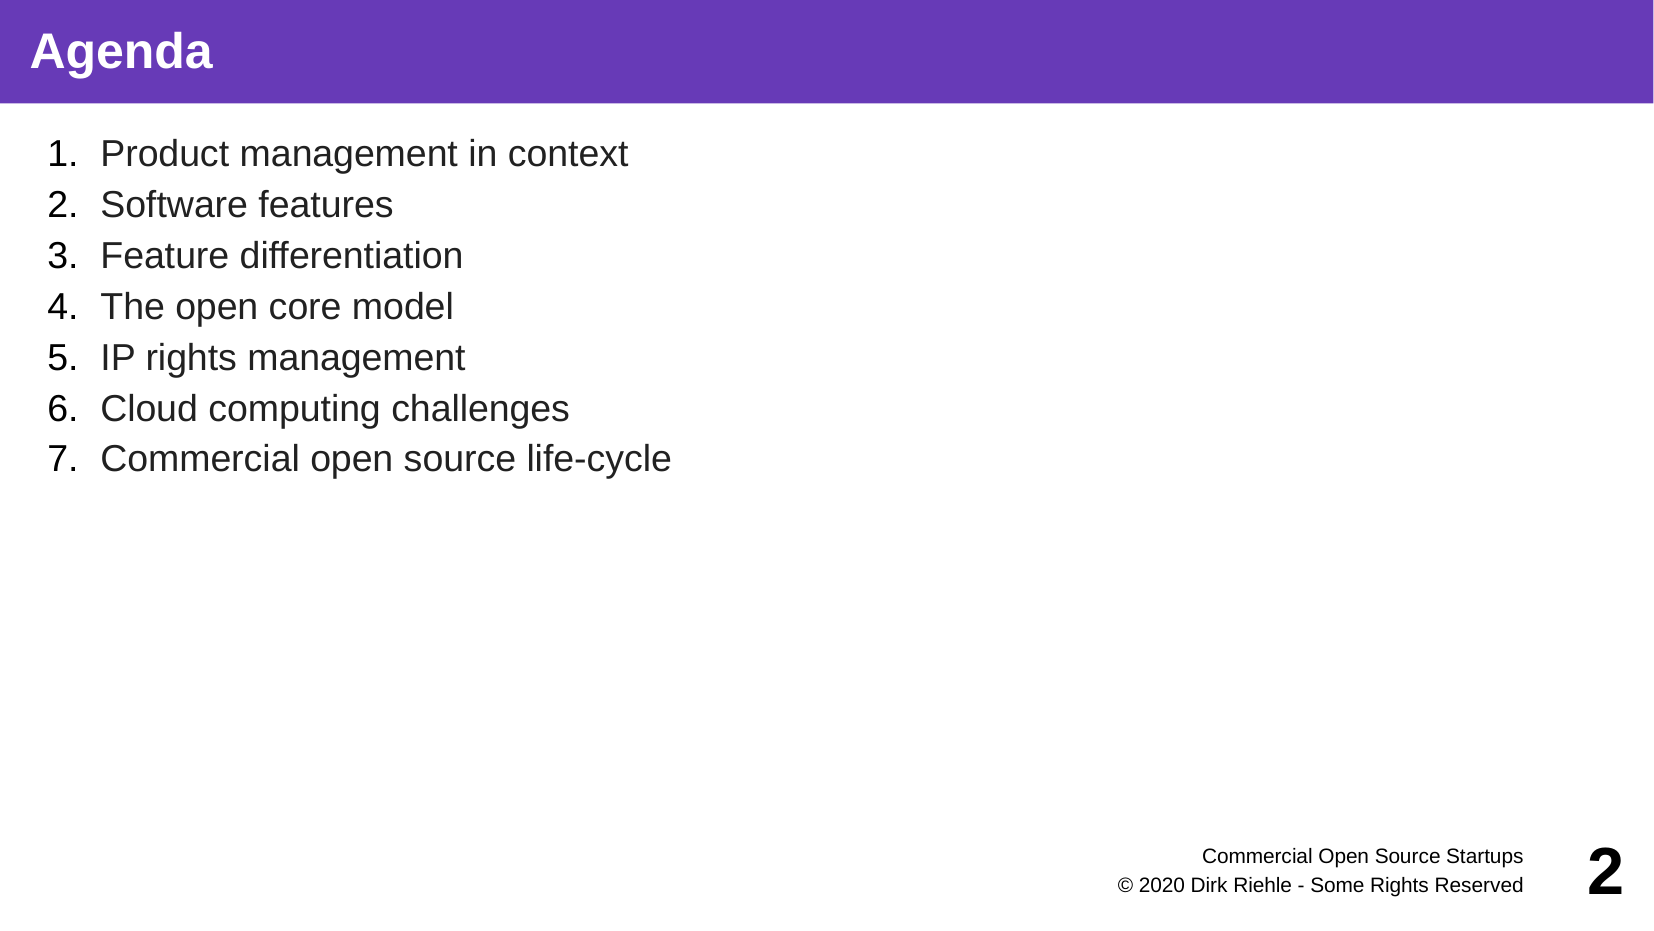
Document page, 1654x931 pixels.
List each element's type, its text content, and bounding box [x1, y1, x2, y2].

title Agenda [0, 0, 1654, 104]
list Product management in context Software features Feature differentiation The open core model IP rights management Cloud computing challenges Commercial open source life-cycle [29, 132, 1625, 813]
